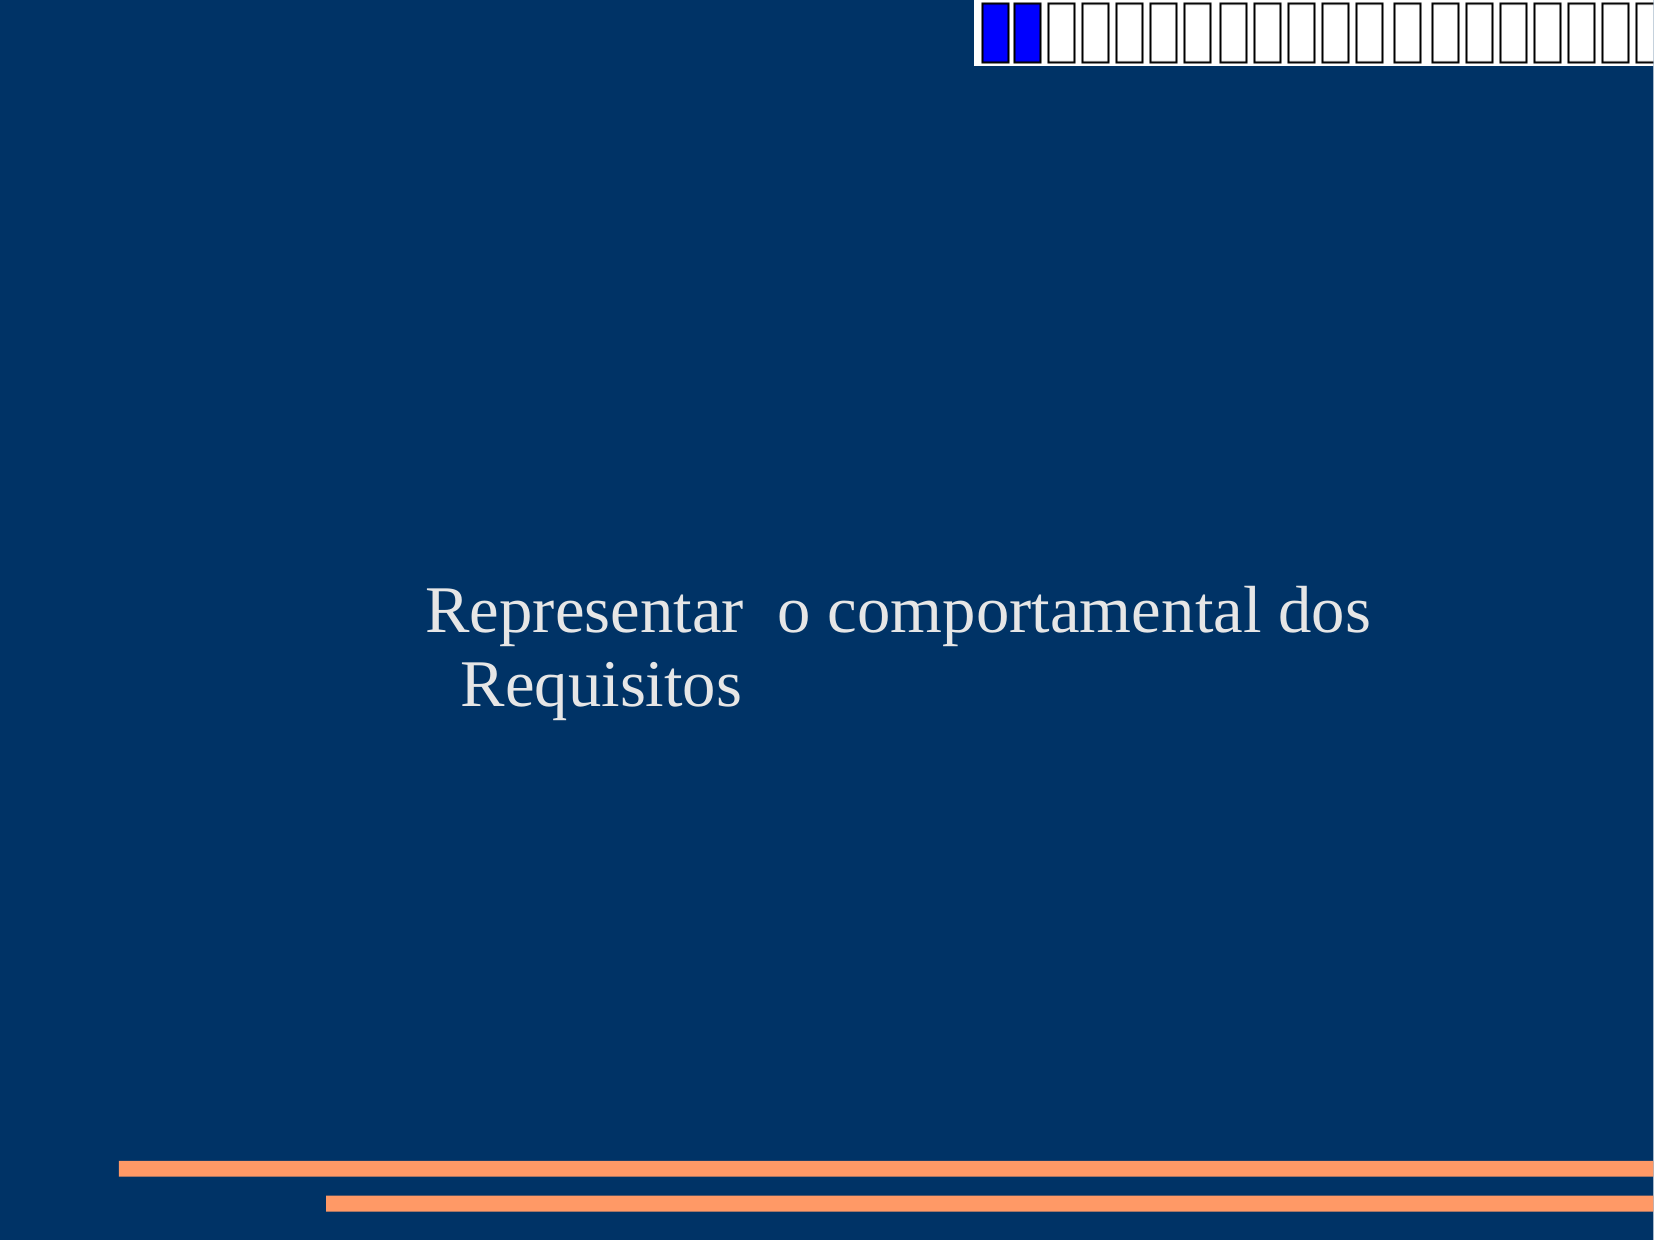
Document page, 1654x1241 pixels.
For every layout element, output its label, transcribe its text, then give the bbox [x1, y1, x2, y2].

list Representar o comportamental dos Requisitos [177, 499, 1617, 857]
picture [974, 0, 1654, 66]
